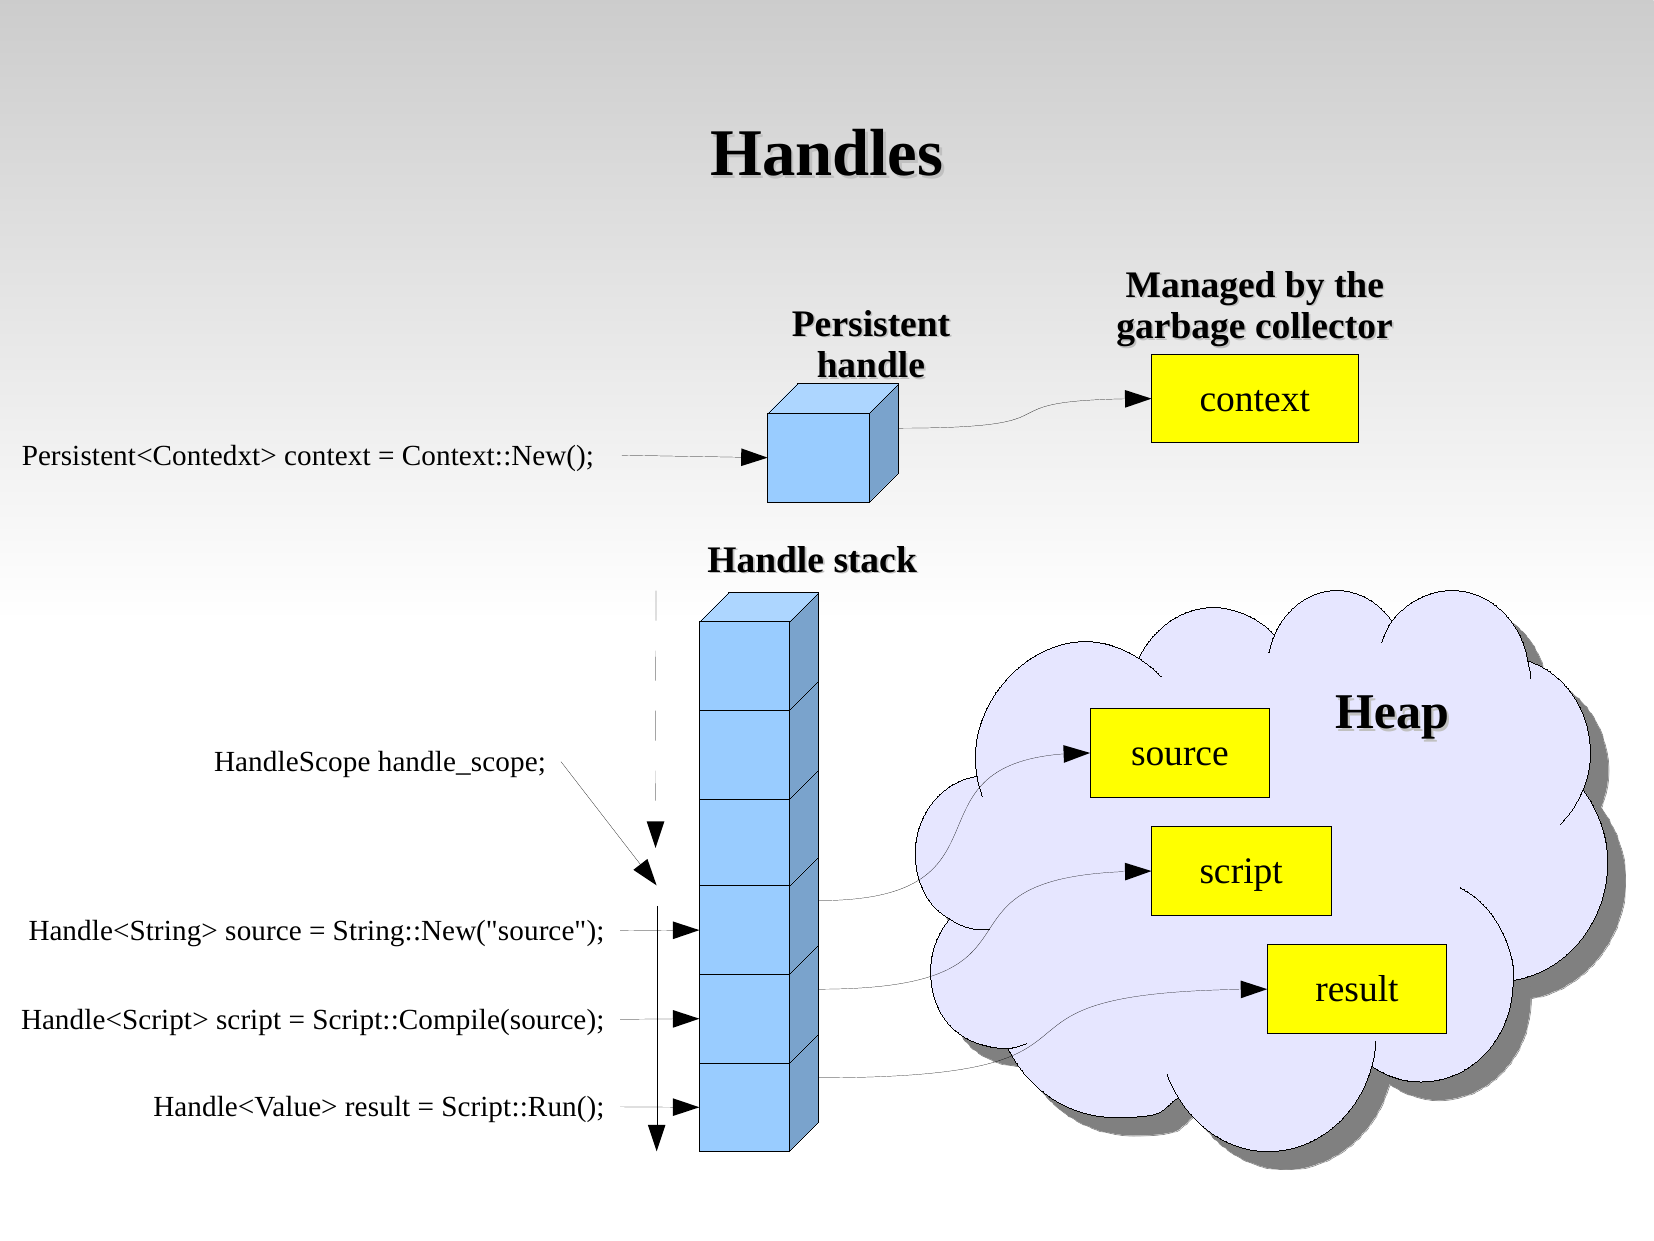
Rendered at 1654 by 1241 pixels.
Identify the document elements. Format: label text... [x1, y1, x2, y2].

text_box [767, 394, 899, 503]
text_box Managed by the garbage collector [1092, 256, 1418, 355]
text_box Heap [915, 590, 1608, 1152]
text_box source [1090, 708, 1270, 798]
text_box context [1151, 355, 1359, 443]
text_box Handle<String> source = String::New("source"); [0, 907, 621, 955]
text_box [699, 592, 819, 1152]
text_box Persistent handle [767, 295, 975, 394]
text_box result [1267, 944, 1447, 1034]
text_box HandleScope handle_scope; [177, 738, 562, 786]
text_box Handle<Value> result = Script::Run(); [0, 1083, 621, 1131]
title Handles [82, 56, 1571, 250]
text_box script [1151, 826, 1332, 916]
text_box Handle<Script> script = Script::Compile(source); [0, 995, 621, 1043]
text_box Persistent<Contedxt> context = Context::New(); [7, 431, 622, 479]
text_box Handle stack [679, 531, 945, 588]
